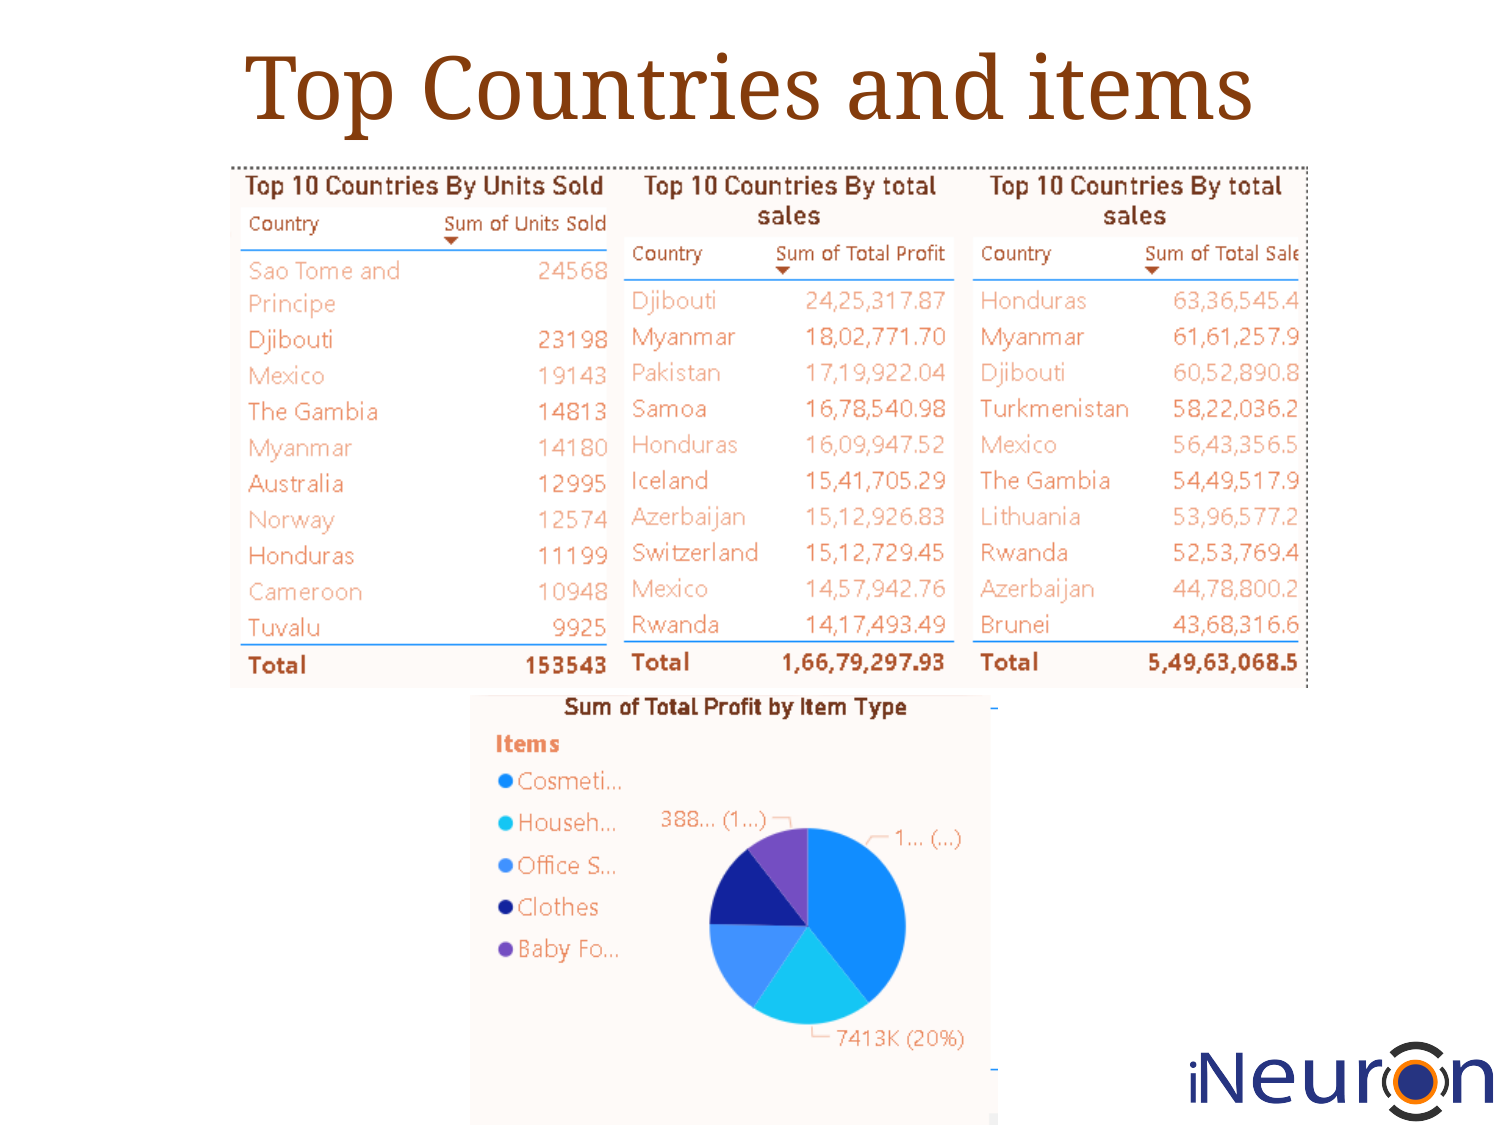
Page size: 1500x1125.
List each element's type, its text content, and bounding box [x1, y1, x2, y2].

picture [1186, 1029, 1500, 1125]
picture [470, 695, 998, 1125]
picture [230, 162, 1308, 688]
title Top Countries and items [75, 24, 1425, 225]
